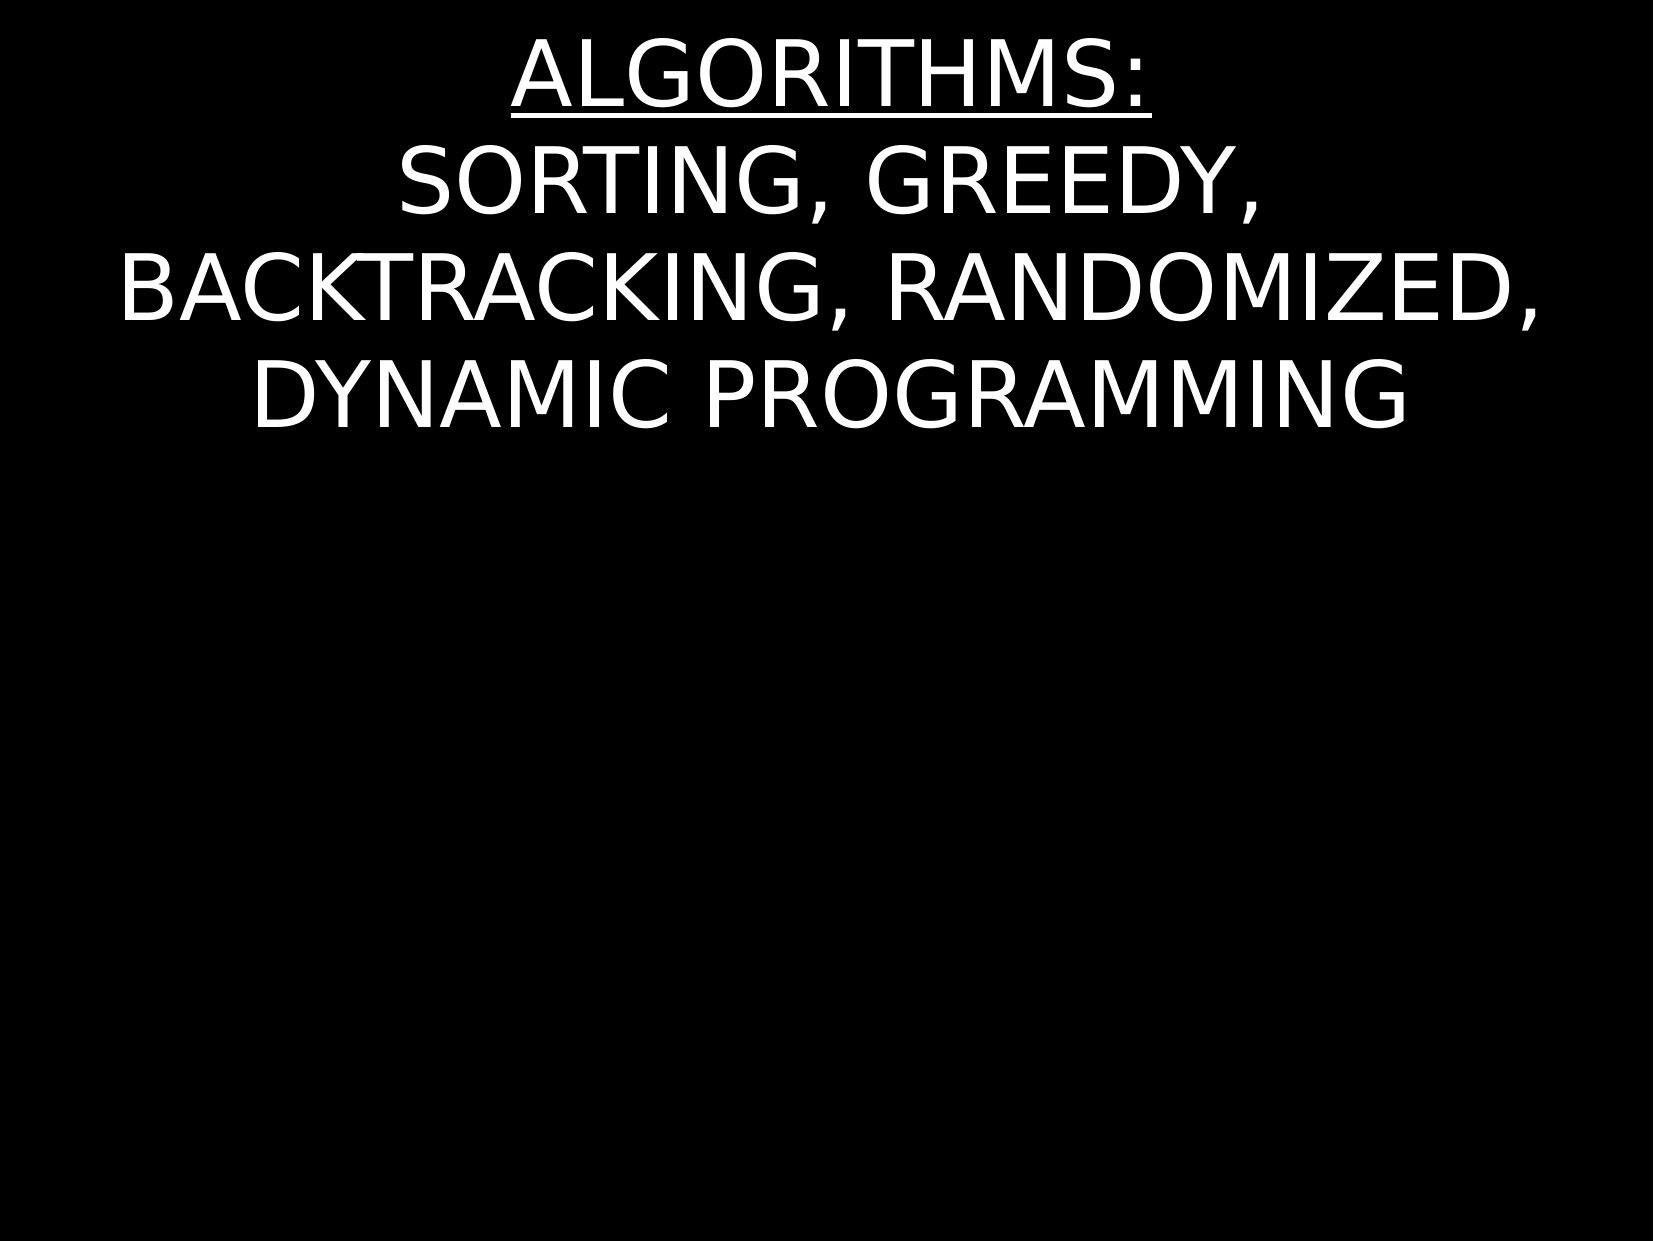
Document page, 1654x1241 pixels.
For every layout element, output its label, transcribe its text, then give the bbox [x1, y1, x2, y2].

title ALGORITHMS: SORTING, GREEDY, BACKTRACKING, RANDOMIZED, DYNAMIC PROGRAMMING [87, 21, 1576, 450]
